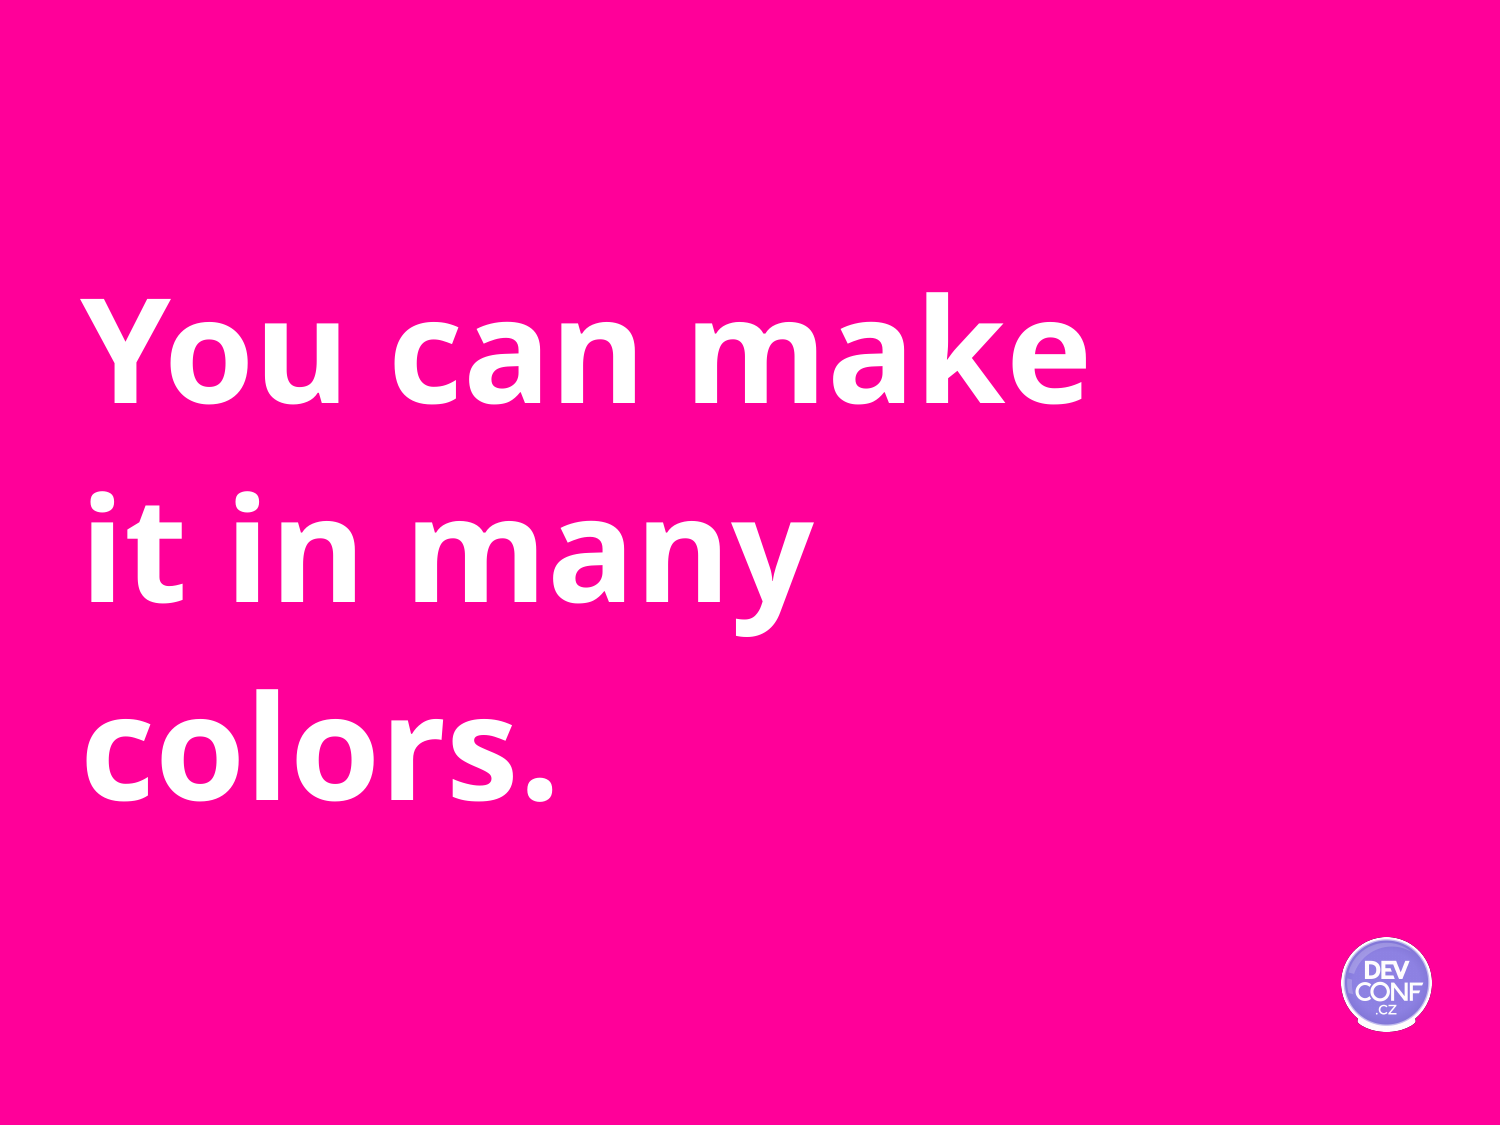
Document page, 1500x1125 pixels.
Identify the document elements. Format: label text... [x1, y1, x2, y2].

title You can make it in many colors. [80, 98, 1125, 994]
picture [1341, 937, 1432, 1032]
